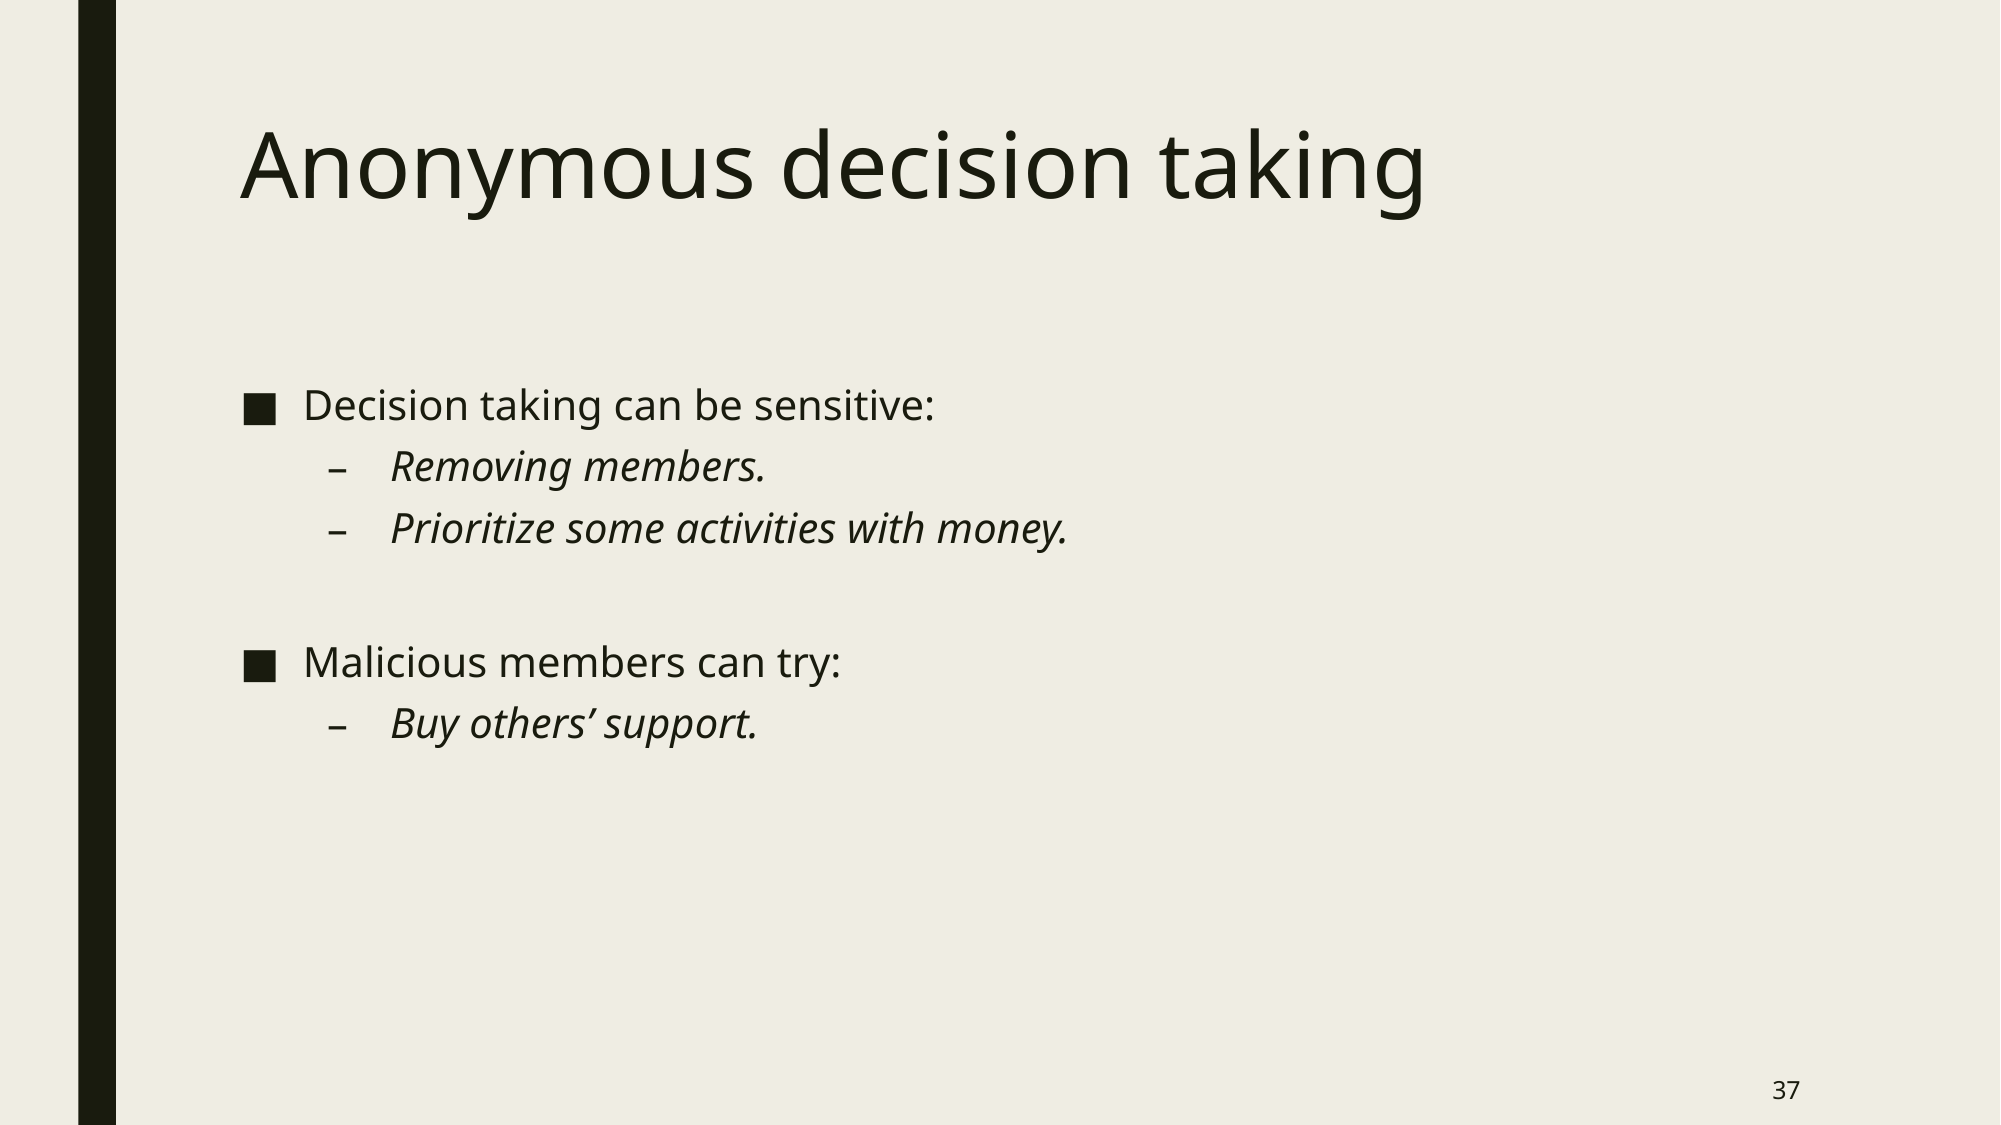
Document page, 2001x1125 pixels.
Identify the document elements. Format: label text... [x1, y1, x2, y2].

slide_number <number> [1553, 1058, 1816, 1125]
list Decision taking can be sensitive: Removing members. Prioritize some activities with money. Malicious members can try: Buy others’ support. [225, 375, 1800, 963]
title Anonymous decision taking [225, 112, 1800, 357]
